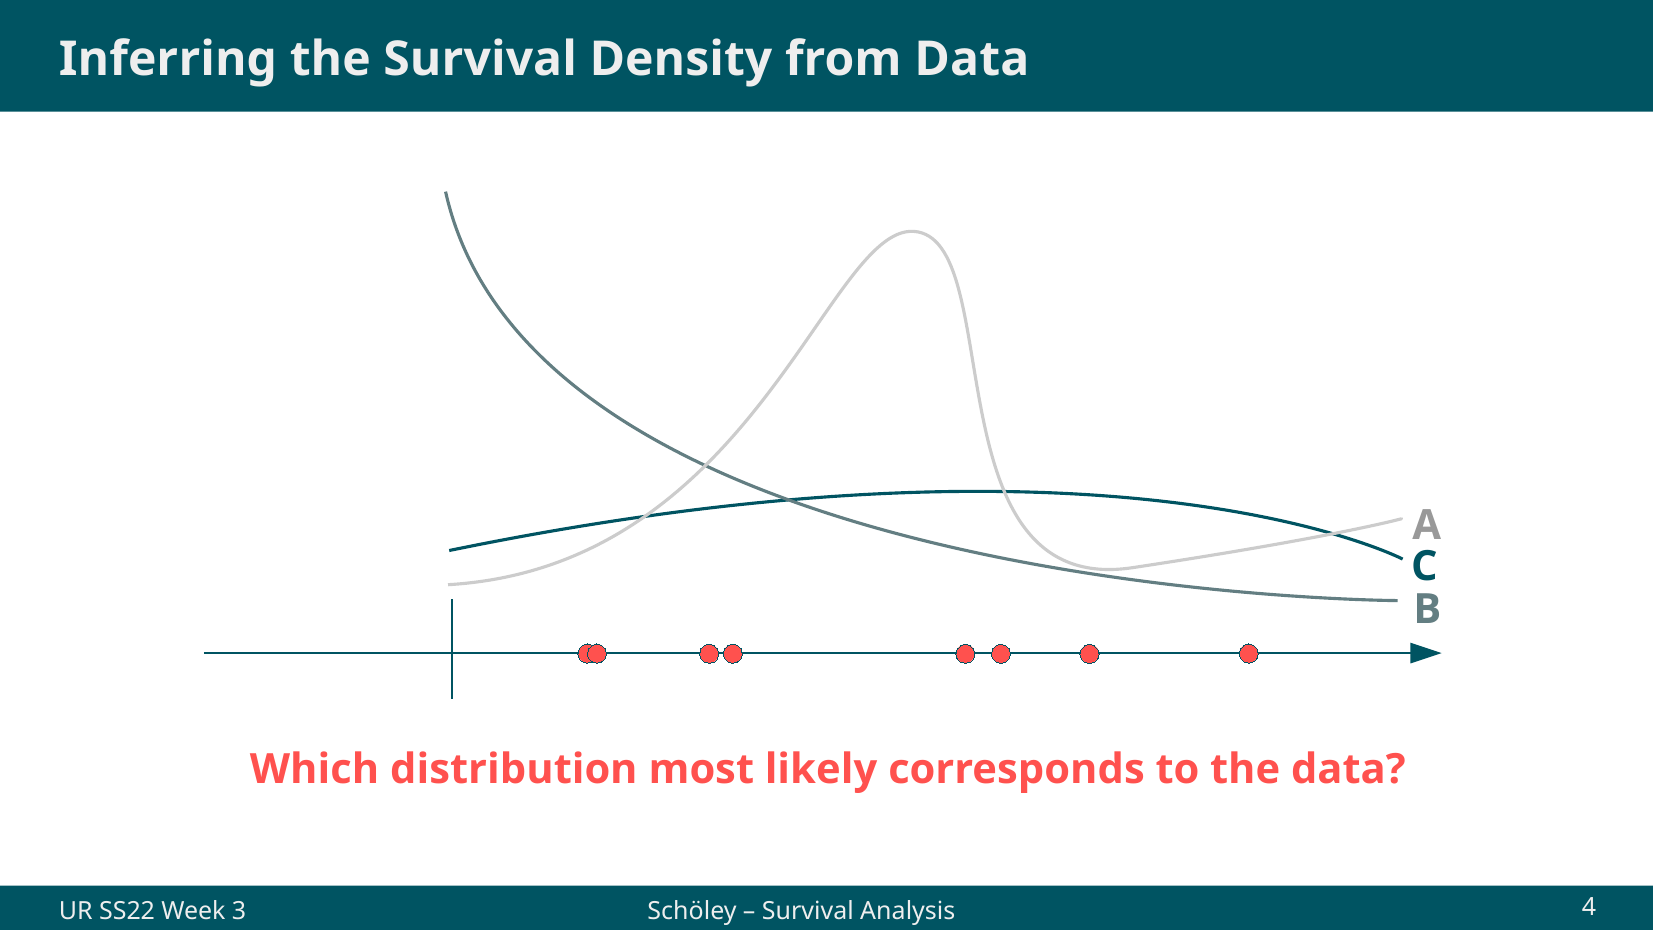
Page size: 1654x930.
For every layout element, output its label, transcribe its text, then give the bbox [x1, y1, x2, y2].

text_box [723, 644, 743, 664]
text_box [991, 644, 1011, 664]
text_box A [1397, 487, 1460, 552]
title Inferring the Survival Density from Data [58, 0, 1594, 117]
text_box [577, 643, 607, 664]
text_box C [1396, 528, 1459, 593]
text_box Which distribution most likely corresponds to the data? [21, 730, 1636, 930]
text_box B [1398, 571, 1461, 635]
text_box [1239, 643, 1259, 664]
text_box [955, 644, 976, 664]
text_box [1079, 644, 1100, 664]
text_box [699, 644, 719, 664]
